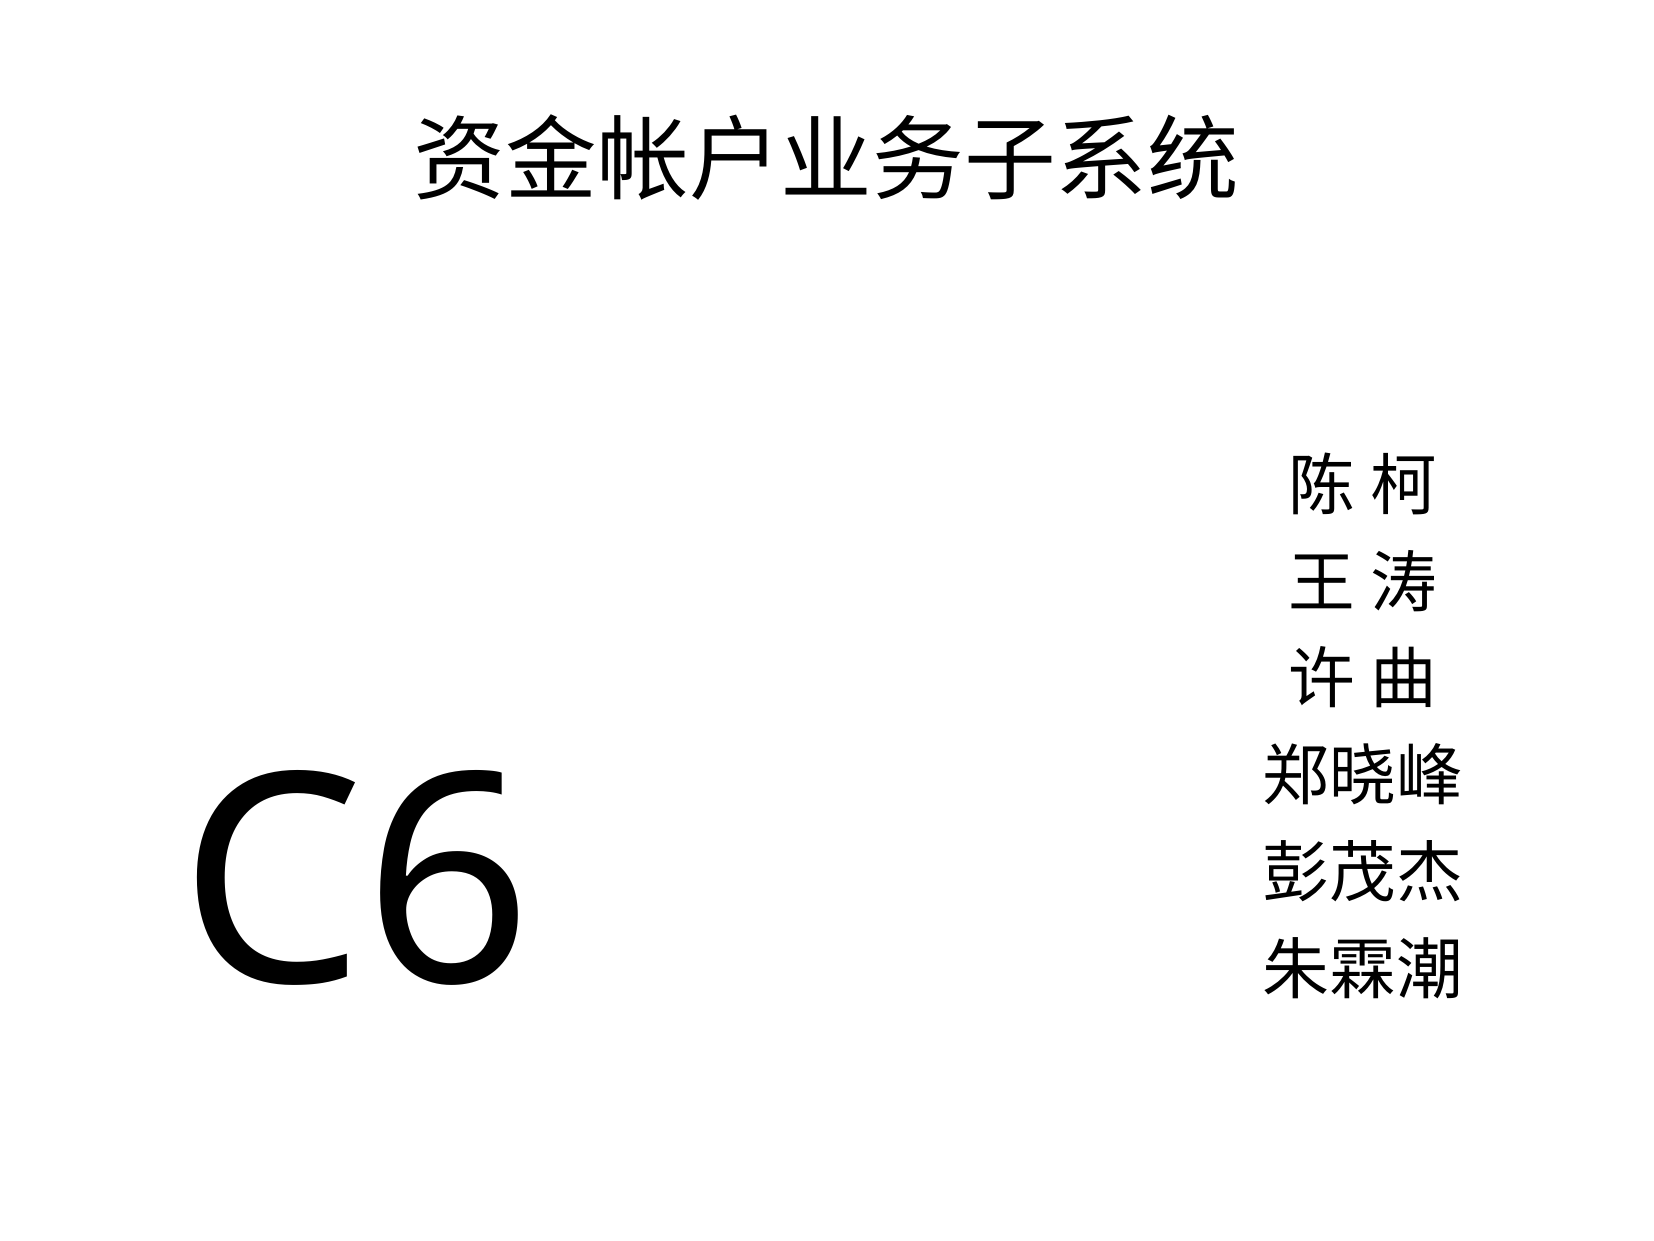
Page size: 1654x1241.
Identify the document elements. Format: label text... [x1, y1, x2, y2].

title 资金帐户业务子系统 [82, 49, 1571, 257]
text_box C6 [165, 661, 721, 1021]
subtitle 陈 柯 王 涛 许 曲 郑晓峰 彭茂杰 朱霖潮 [1155, 435, 1571, 1010]
